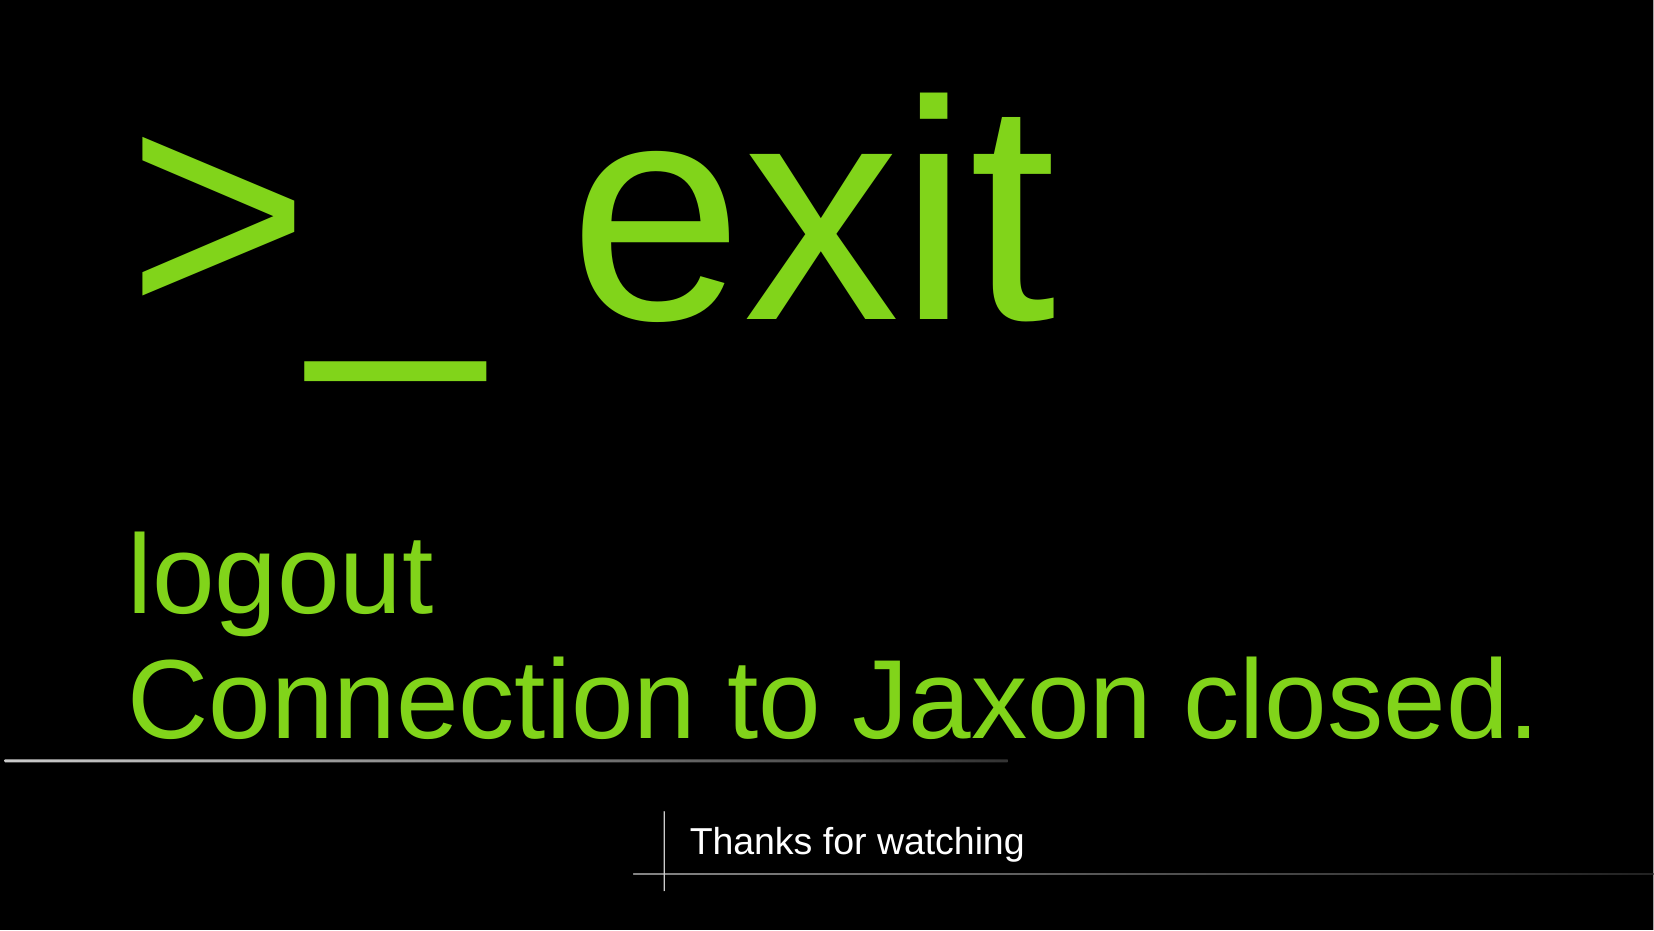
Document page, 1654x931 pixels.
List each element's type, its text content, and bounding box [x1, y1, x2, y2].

text_box Thanks for watching [675, 813, 1351, 871]
text_box >_ exit logout Connection to Jaxon closed. [112, 29, 1613, 770]
